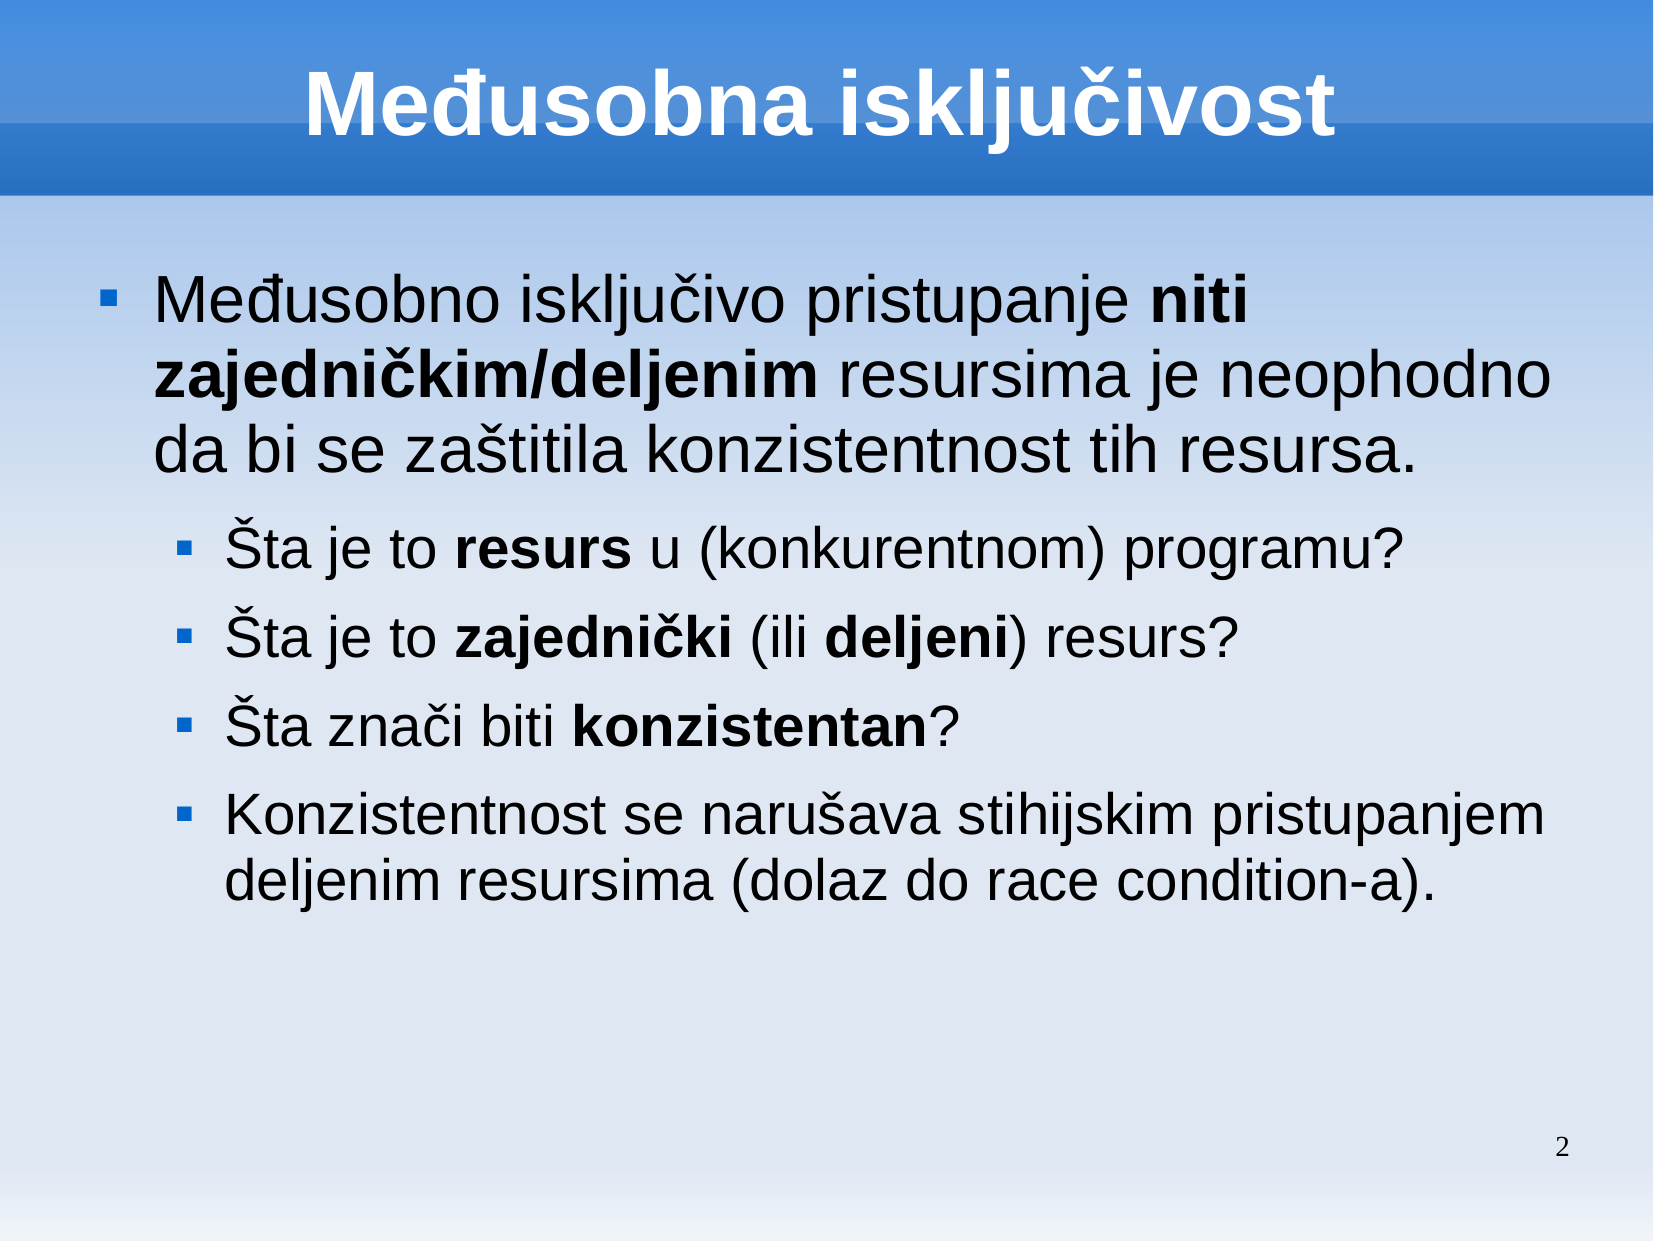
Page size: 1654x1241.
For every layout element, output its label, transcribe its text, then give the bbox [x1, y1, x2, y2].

picture [0, 0, 1654, 1241]
title Međusobna isključivost [76, 0, 1565, 208]
list Međusobno isključivo pristupanje niti zajedničkim/deljenim resursima je neophodno da bi se zaštitila konzistentnost tih resursa. Šta je to resurs u (konkurentnom) programu? Šta je to zajednički (ili deljeni) resurs? Šta znači biti konzistentan? Konzistentnost se narušava stihijskim pristupanjem deljenim resursima (dolaz do race condition-a). [82, 262, 1571, 1163]
